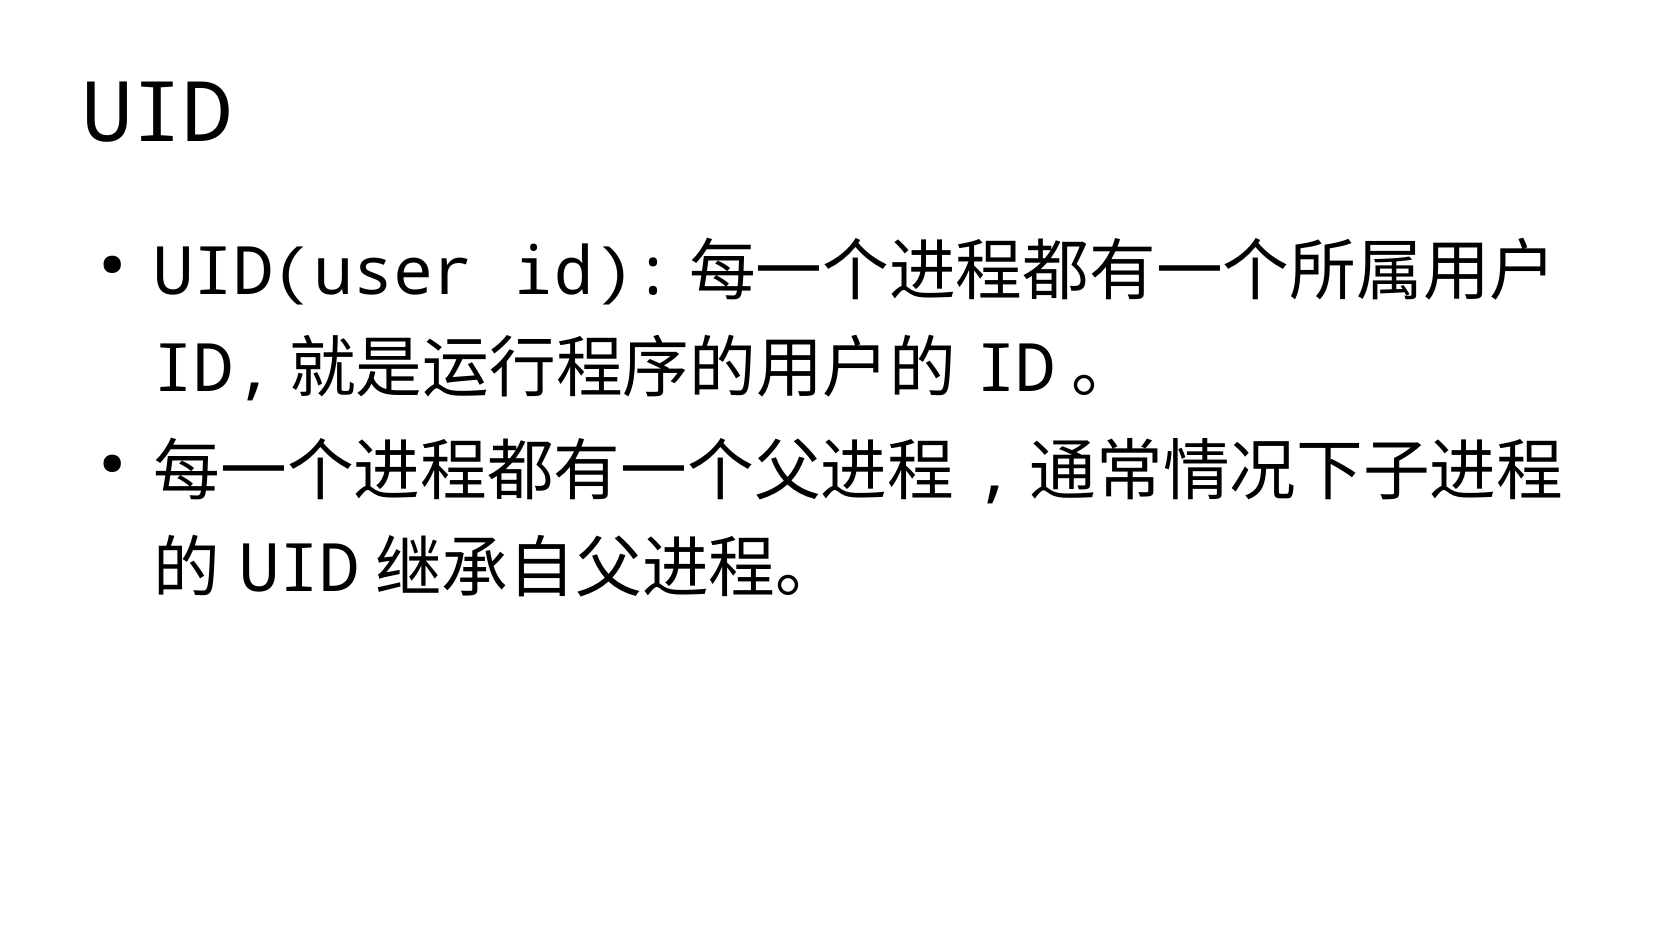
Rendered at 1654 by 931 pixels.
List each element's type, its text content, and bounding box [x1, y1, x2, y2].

list UID(user id):每一个进程都有一个所属用户ID,就是运行程序的用户的ID。 每一个进程都有一个父进程,通常情况下子进程的UID继承自父进程。 [82, 217, 1571, 758]
title UID [82, 37, 1571, 189]
